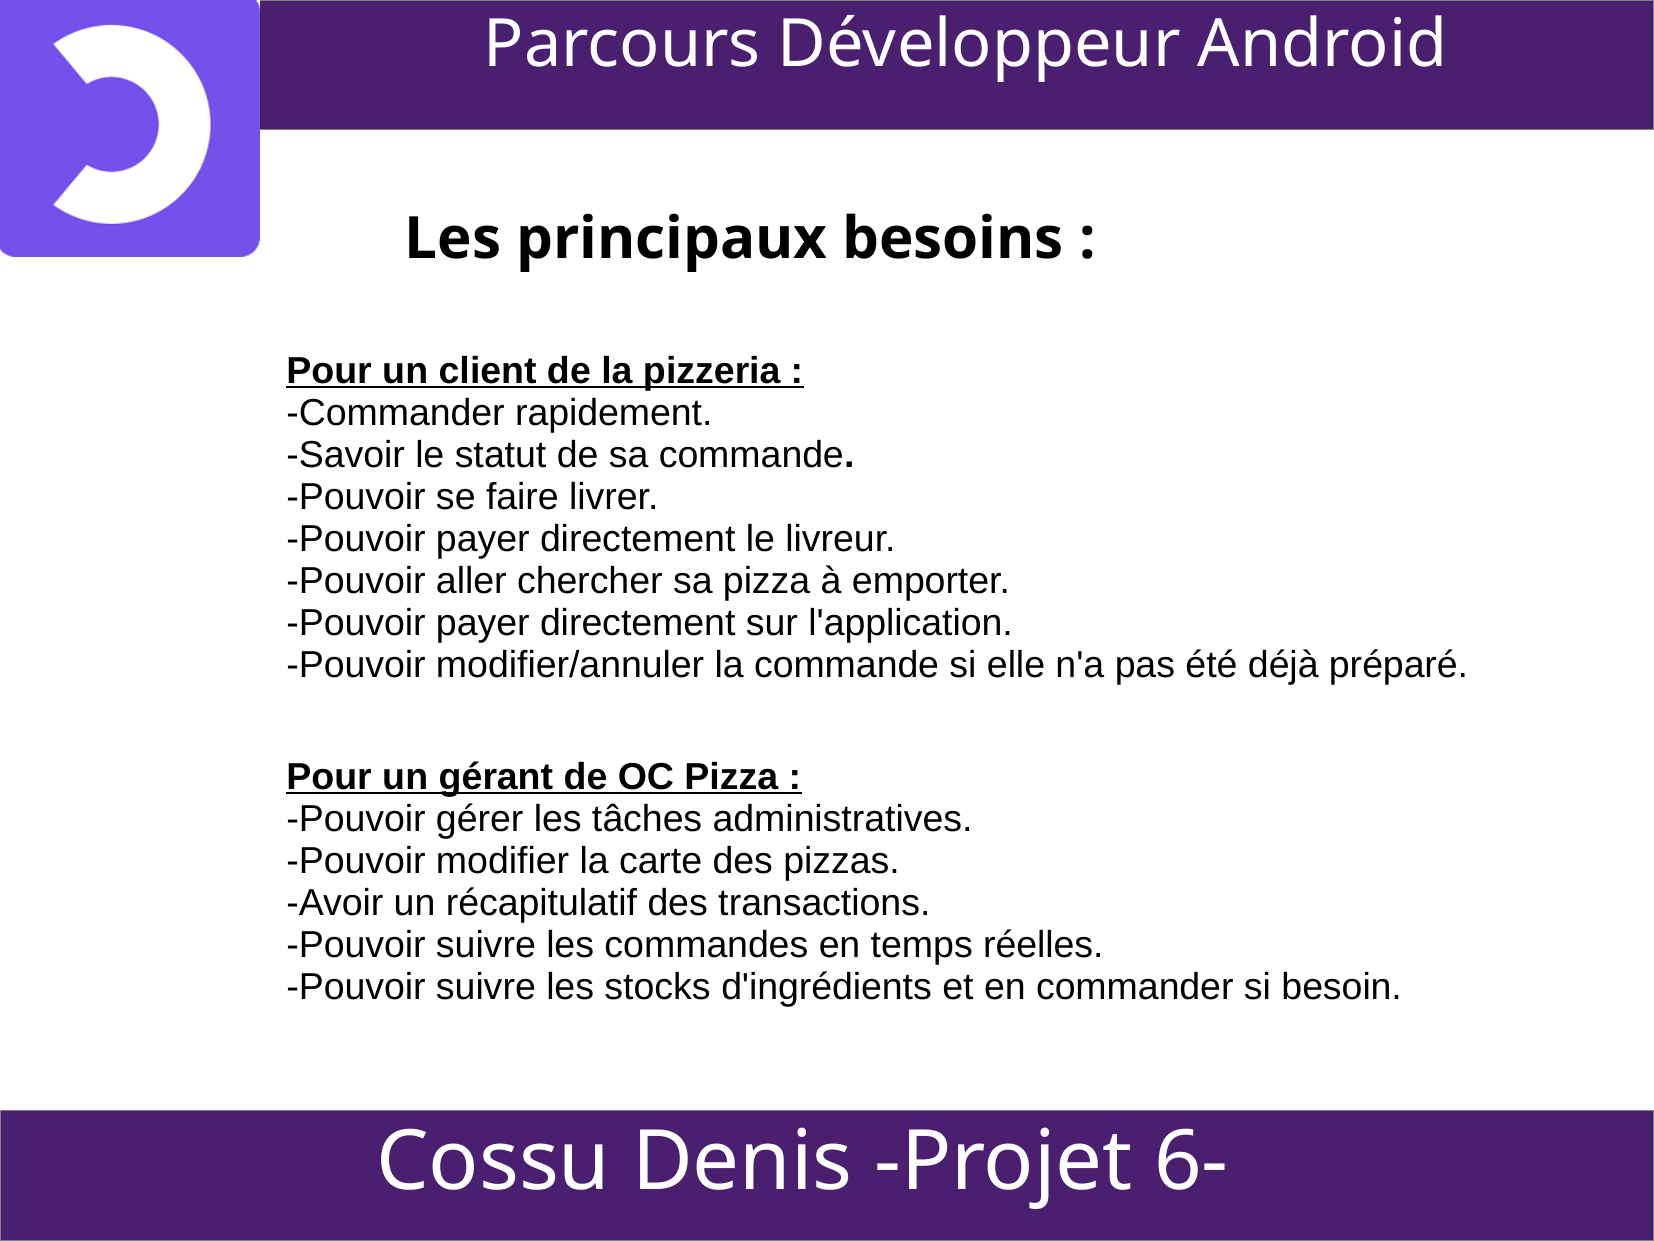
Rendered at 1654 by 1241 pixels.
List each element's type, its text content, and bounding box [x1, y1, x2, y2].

text_box Pour un client de la pizzeria : -Commander rapidement. -Savoir le statut de sa commande. -Pouvoir se faire livrer. -Pouvoir payer directement le livreur. -Pouvoir aller chercher sa pizza à emporter. -Pouvoir payer directement sur l'application. -Pouvoir modifier/annuler la commande si elle n'a pas été déjà préparé. Pour un gérant de OC Pizza : -Pouvoir gérer les tâches administratives. -Pouvoir modifier la carte des pizzas. -Avoir un récapitulatif des transactions. -Pouvoir suivre les commandes en temps réelles. -Pouvoir suivre les stocks d'ingrédients et en commander si besoin. [271, 342, 1595, 1241]
text_box Les principaux besoins : [389, 188, 1654, 767]
picture [0, 0, 260, 257]
